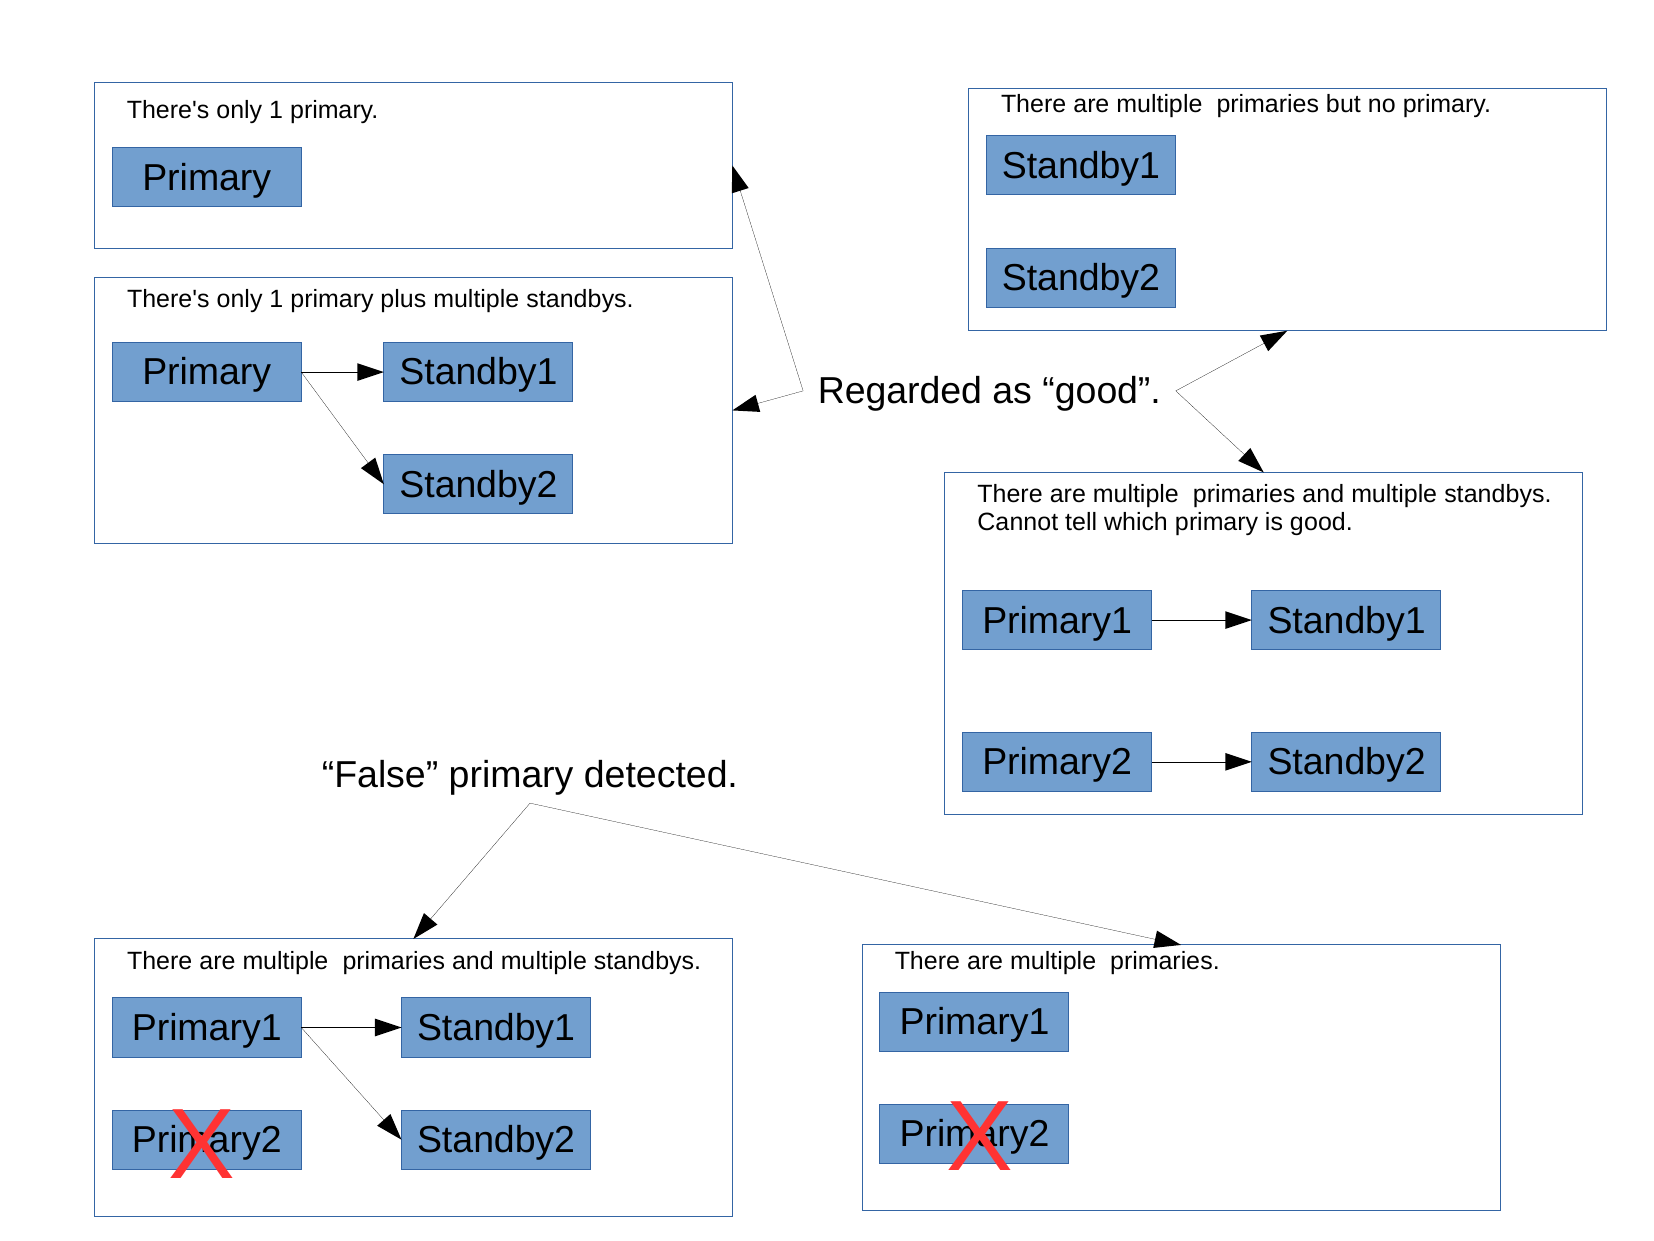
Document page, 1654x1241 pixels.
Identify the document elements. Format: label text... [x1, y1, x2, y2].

text_box Regarded as “good”. [803, 362, 1176, 420]
text_box Primary2 [879, 1104, 931, 1164]
text_box Standby2 [986, 248, 1176, 308]
text_box Primary1 [879, 992, 1069, 1052]
text_box Primary [112, 342, 302, 402]
text_box X [931, 1072, 1028, 1199]
text_box Standby1 [383, 342, 573, 402]
text_box X [153, 1080, 250, 1208]
text_box There's only 1 primary plus multiple standbys. [112, 278, 650, 321]
text_box Standby1 [401, 997, 591, 1058]
text_box Primary1 [112, 997, 302, 1058]
text_box Primary2 [112, 1110, 153, 1170]
text_box There are multiple primaries and multiple standbys. [112, 939, 718, 982]
text_box Standby1 [1251, 590, 1441, 650]
text_box There are multiple primaries but no primary. [986, 82, 1507, 88]
text_box There are multiple primaries. [879, 939, 1154, 944]
text_box There are multiple primaries but no primary. [986, 89, 1507, 126]
text_box Standby2 [1251, 732, 1441, 792]
text_box There are multiple primaries and multiple standbys. Cannot tell which primary is good. [962, 473, 1568, 544]
text_box Primary1 [962, 590, 1152, 650]
text_box Standby2 [383, 454, 573, 514]
text_box Primary [112, 147, 302, 207]
text_box Primary2 [962, 732, 1152, 792]
text_box Primary2 [250, 1110, 302, 1170]
text_box “False” primary detected. [307, 746, 754, 804]
text_box There are multiple primaries. [879, 945, 1236, 982]
text_box There's only 1 primary. [112, 88, 394, 132]
text_box Standby2 [401, 1110, 591, 1170]
text_box Primary2 [1028, 1104, 1069, 1164]
text_box Standby1 [986, 135, 1176, 195]
